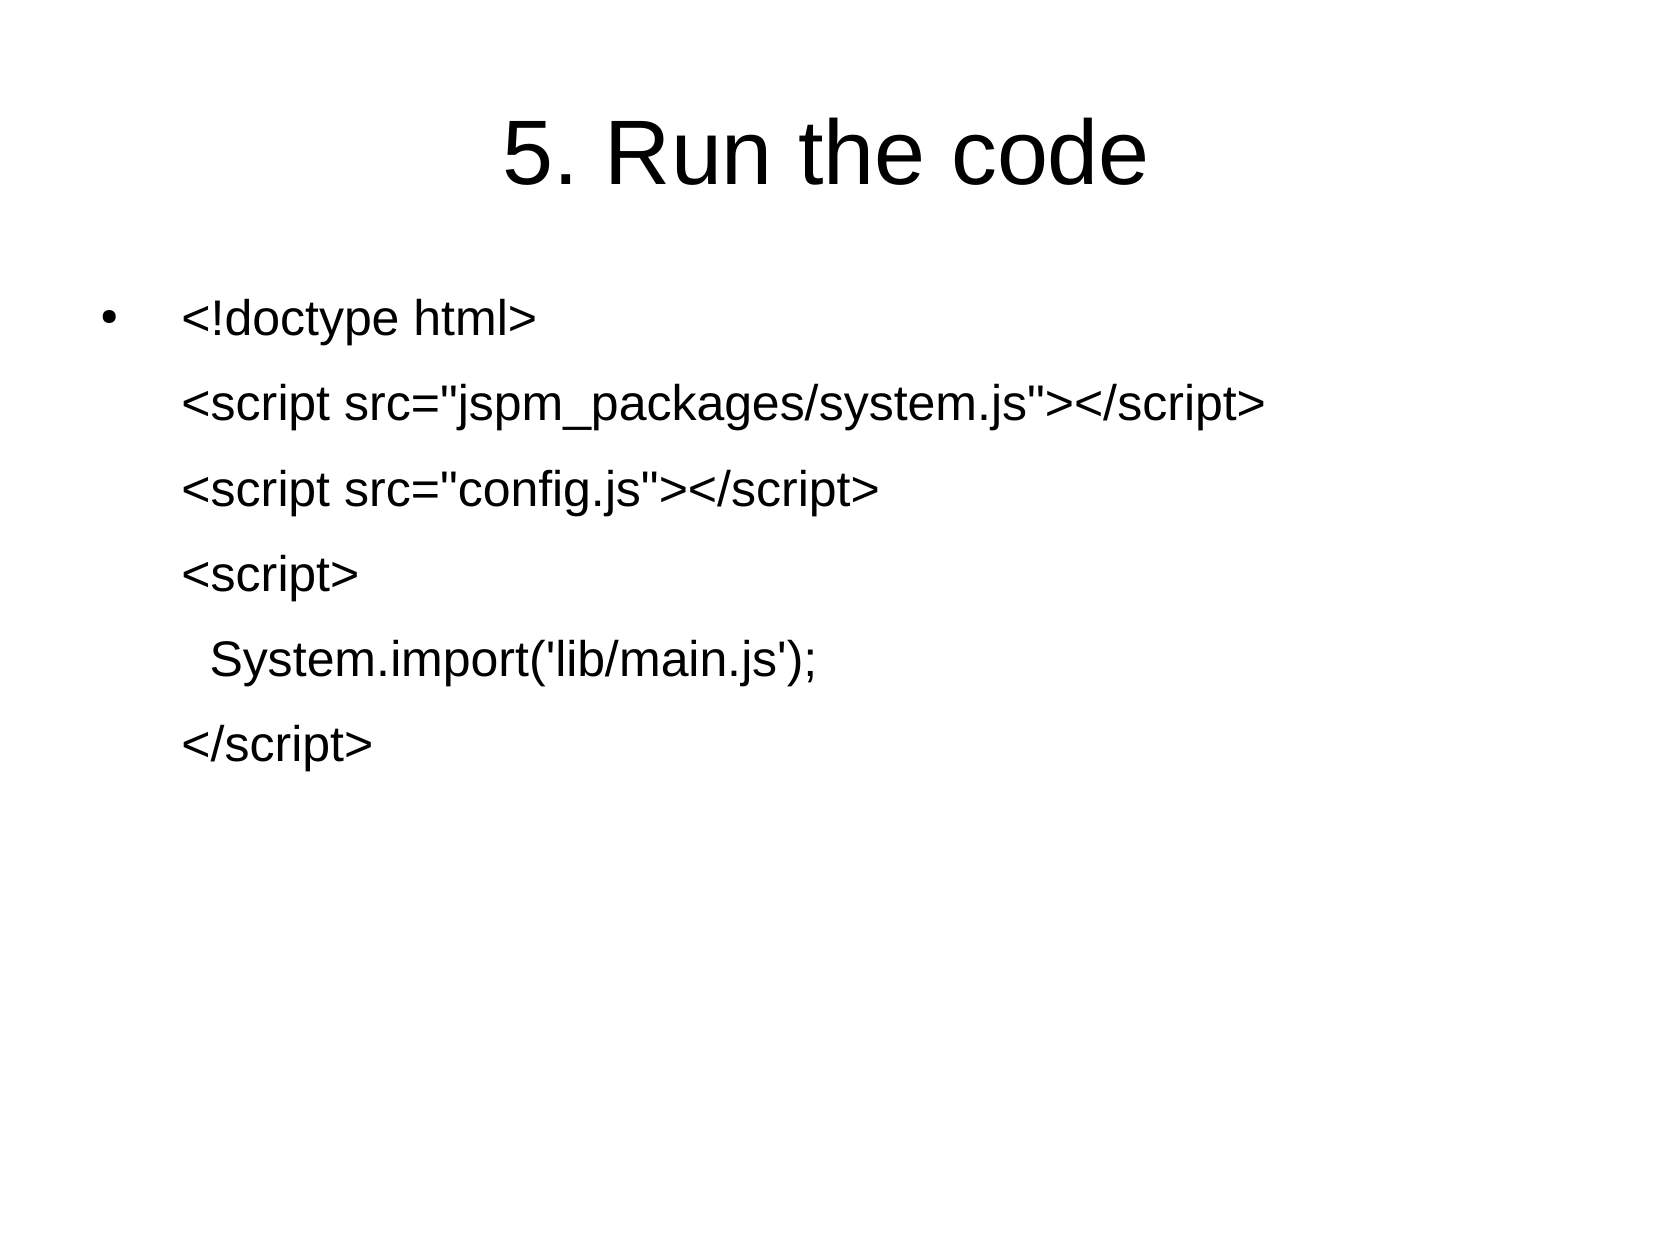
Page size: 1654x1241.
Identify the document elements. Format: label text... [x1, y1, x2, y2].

list <!doctype html> <script src="jspm_packages/system.js"></script> <script src="config.js"></script> <script> System.import('lib/main.js'); </script> [82, 290, 1571, 1010]
title 5. Run the code [82, 49, 1571, 257]
